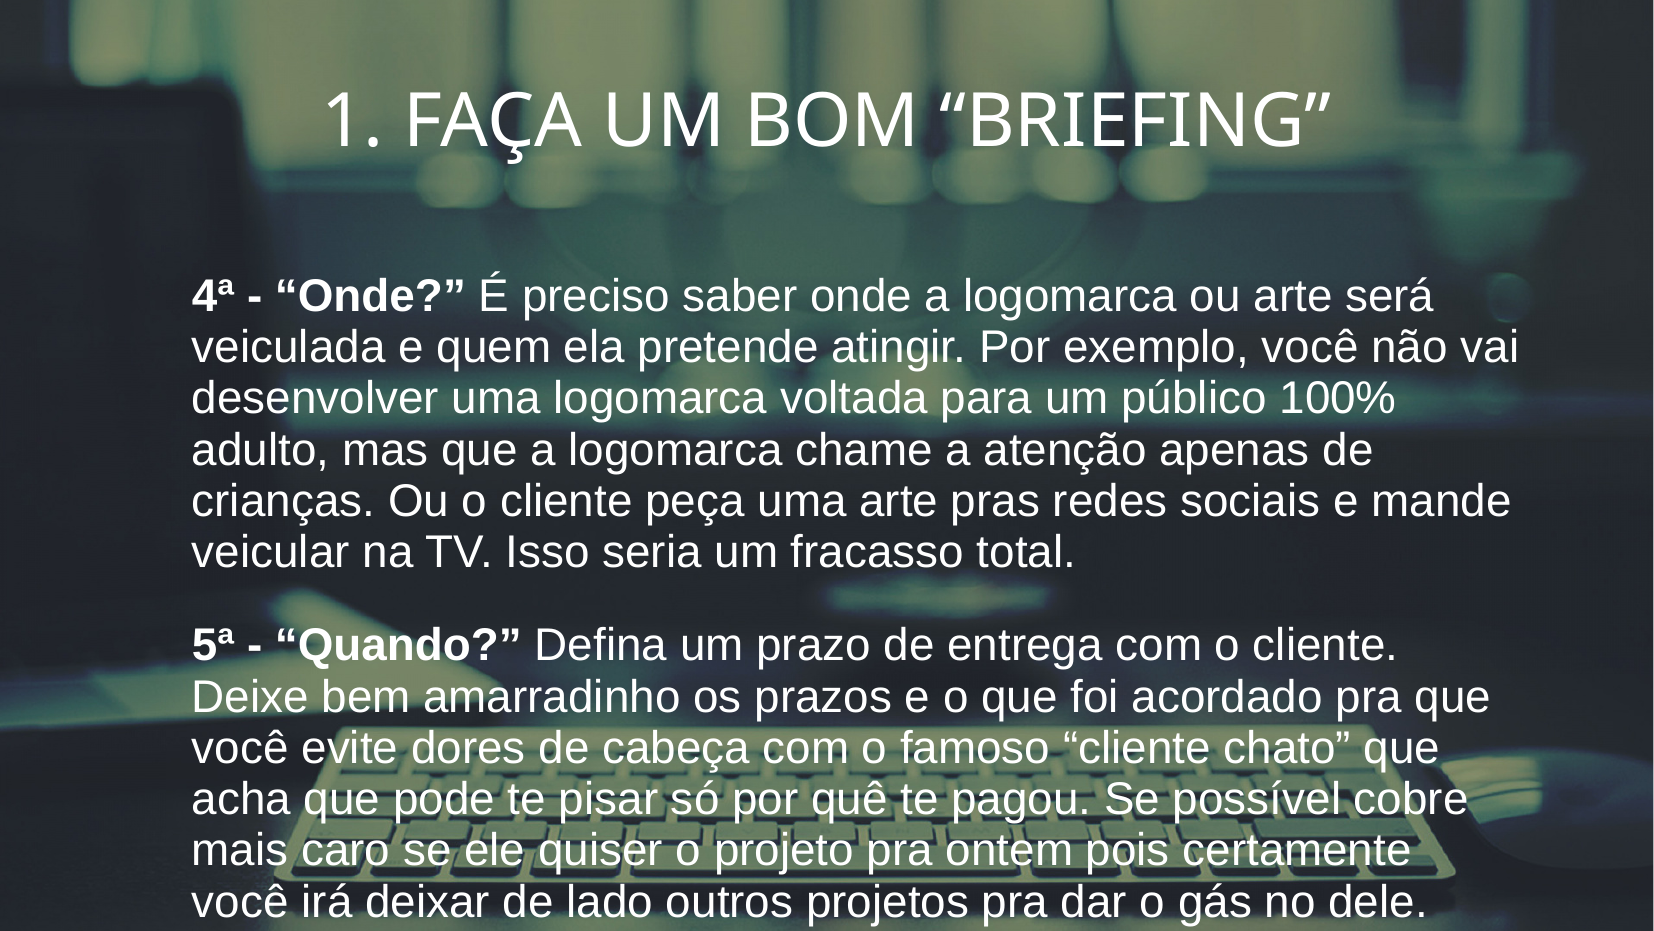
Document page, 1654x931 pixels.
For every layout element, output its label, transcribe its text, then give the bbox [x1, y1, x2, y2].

text_box 1. FAÇA UM BOM “BRIEFING” [236, 59, 1418, 262]
picture [0, 0, 1654, 931]
text_box 4ª - “Onde?” É preciso saber onde a logomarca ou arte será veiculada e quem ela pretende atingir. Por exemplo, você não vai desenvolver uma logomarca voltada para um público 100% adulto, mas que a logomarca chame a atenção apenas de crianças. Ou o cliente peça uma arte pras redes sociais e mande veicular na TV. Isso seria um fracasso total. 5ª - “Quando?” Defina um prazo de entrega com o cliente. Deixe bem amarradinho os prazos e o que foi acordado pra que você evite dores de cabeça com o famoso “cliente chato” que acha que pode te pisar só por quê te pagou. Se possível cobre mais caro se ele quiser o projeto pra ontem pois certamente você irá deixar de lado outros projetos pra dar o gás no dele. [177, 262, 1536, 931]
